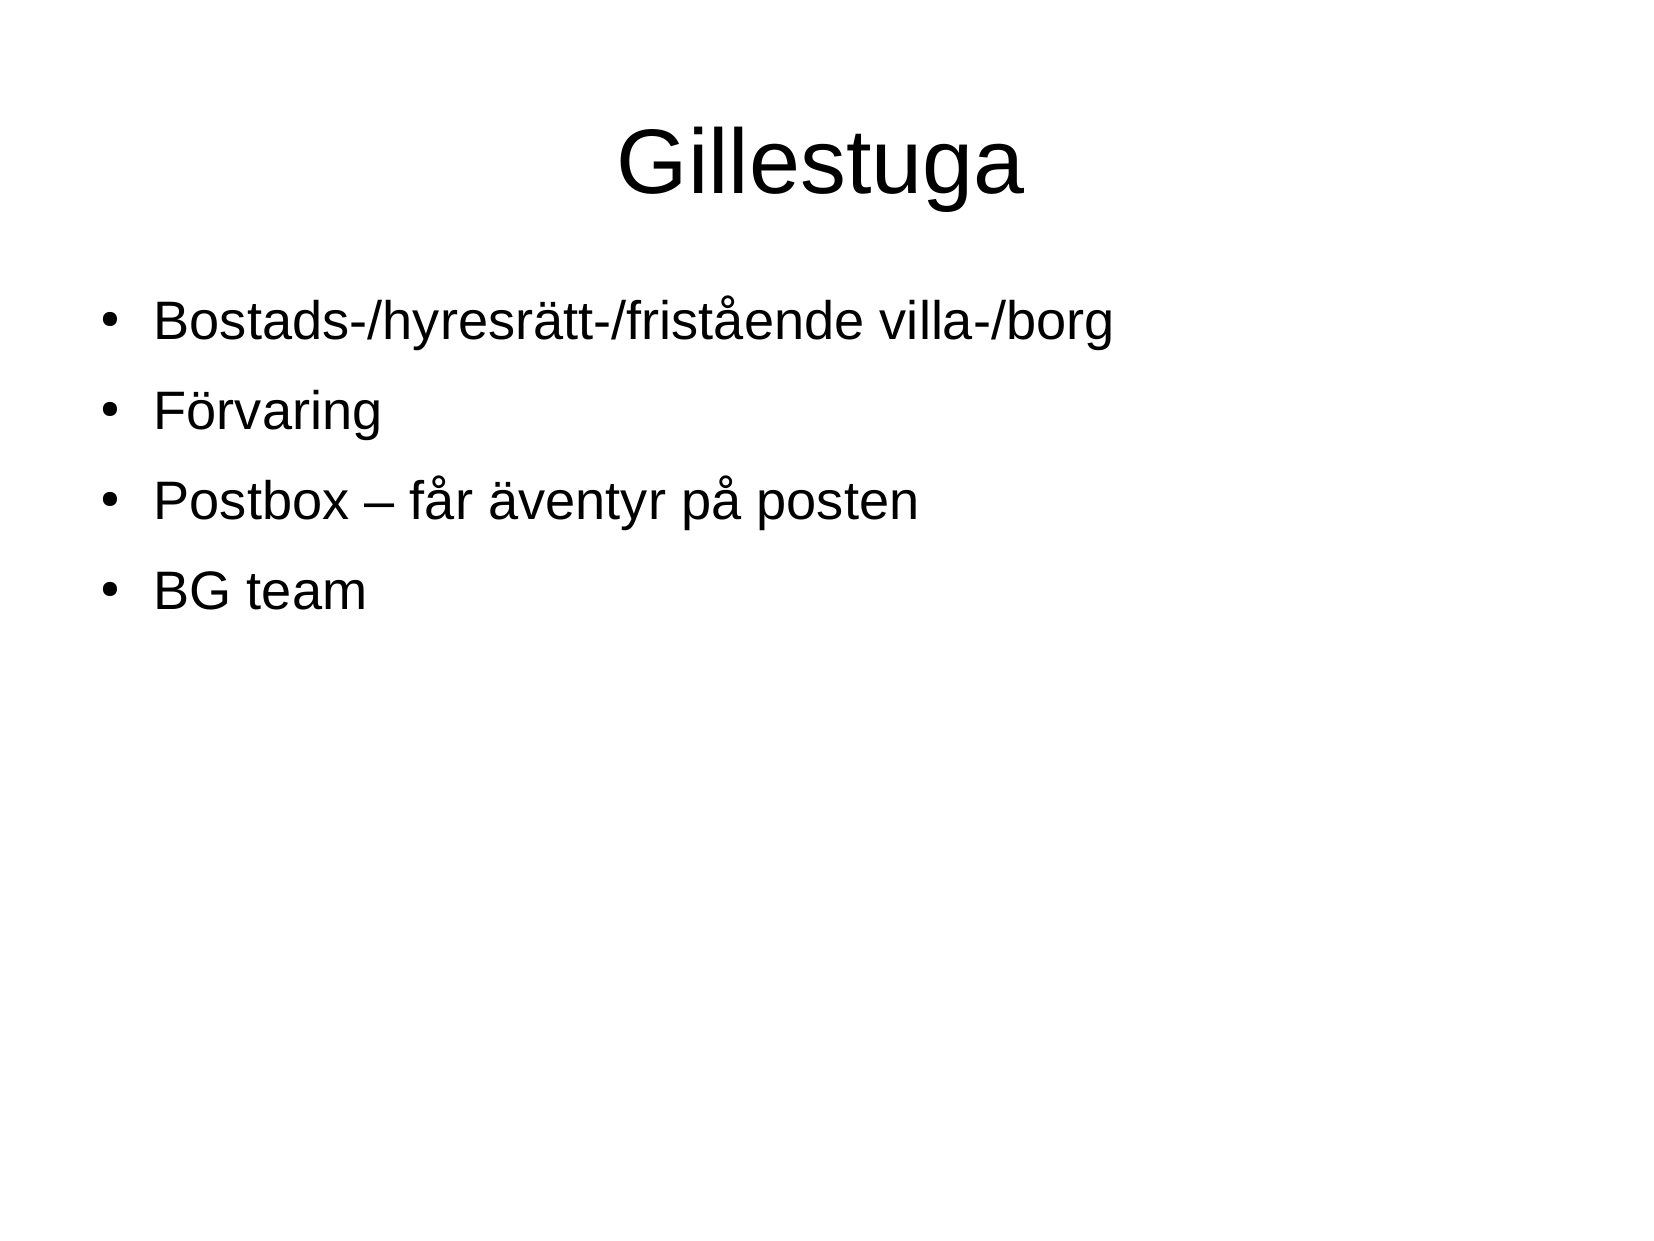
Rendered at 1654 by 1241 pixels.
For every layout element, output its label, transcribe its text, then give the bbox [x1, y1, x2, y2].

title Gillestuga [76, 58, 1565, 266]
list Bostads-/hyresrätt-/fristående villa-/borg Förvaring Postbox – får äventyr på posten BG team [82, 290, 1571, 1109]
